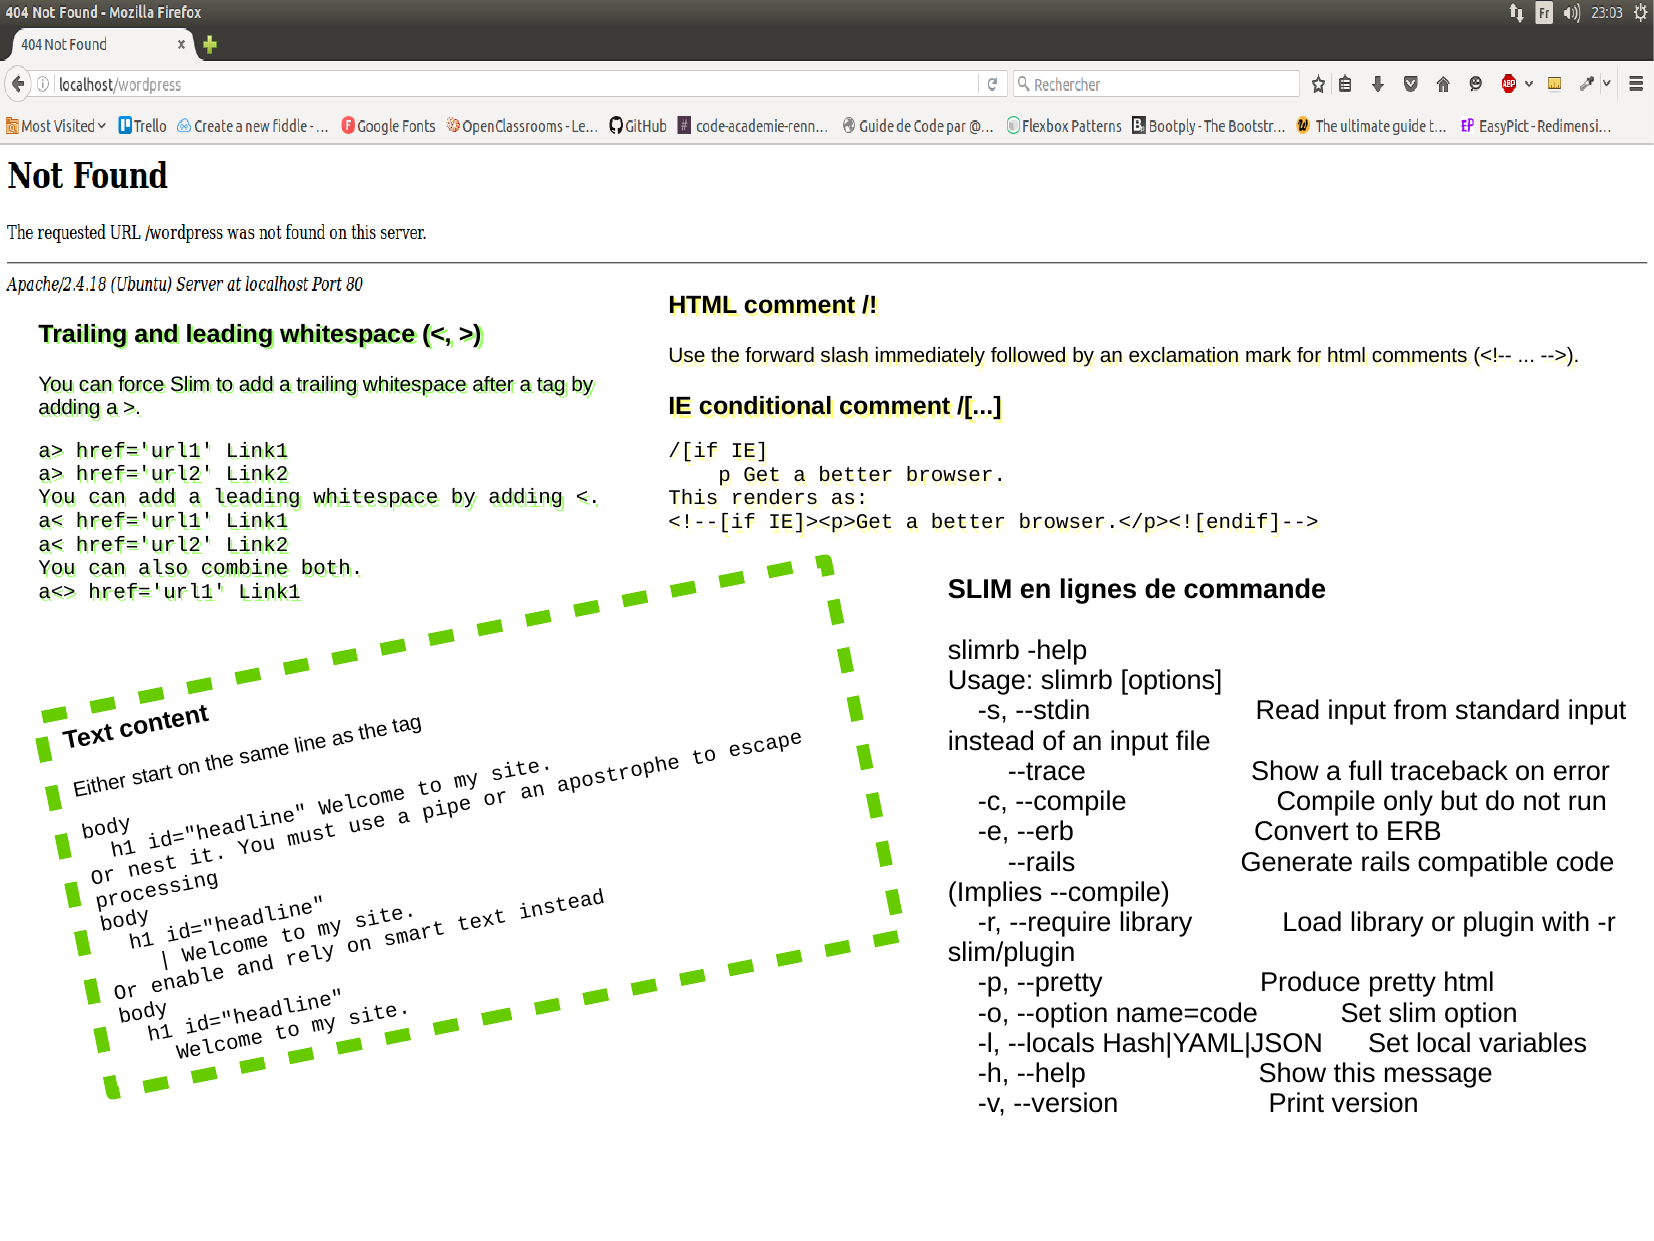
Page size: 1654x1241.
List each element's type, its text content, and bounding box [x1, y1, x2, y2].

text_box SLIM en lignes de commande slimrb -help Usage: slimrb [options] -s, --stdin Read input from standard input instead of an input file --trace Show a full traceback on error -c, --compile Compile only but do not run -e, --erb Convert to ERB --rails Generate rails compatible code (Implies --compile) -r, --require library Load library or plugin with -r slim/plugin -p, --pretty Produce pretty html -o, --option name=code Set slim option -l, --locals Hash|YAML|JSON Set local variables -h, --help Show this message -v, --version Print version [933, 566, 1645, 1182]
text_box Trailing and leading whitespace (<, >) You can force Slim to add a trailing whitespace after a tag by adding a >. a> href='url1' Link1 a> href='url2' Link2 You can add a leading whitespace by adding <. a< href='url1' Link1 a< href='url2' Link2 You can also combine both. a<> href='url1' Link1 [23, 312, 638, 626]
text_box Text content Either start on the same line as the tag body h1 id="headline" Welcome to my site. Or nest it. You must use a pipe or an apostrophe to escape processing body h1 id="headline" | Welcome to my site. Or enable and rely on smart text instead body h1 id="headline" Welcome to my site. [37, 560, 901, 1094]
text_box HTML comment /! Use the forward slash immediately followed by an exclamation mark for html comments (<!-- ... -->). IE conditional comment /[...] /[if IE] p Get a better browser. This renders as: <!--[if IE]><p>Get a better browser.</p><![endif]--> [653, 283, 1595, 542]
picture [0, 0, 1654, 1241]
